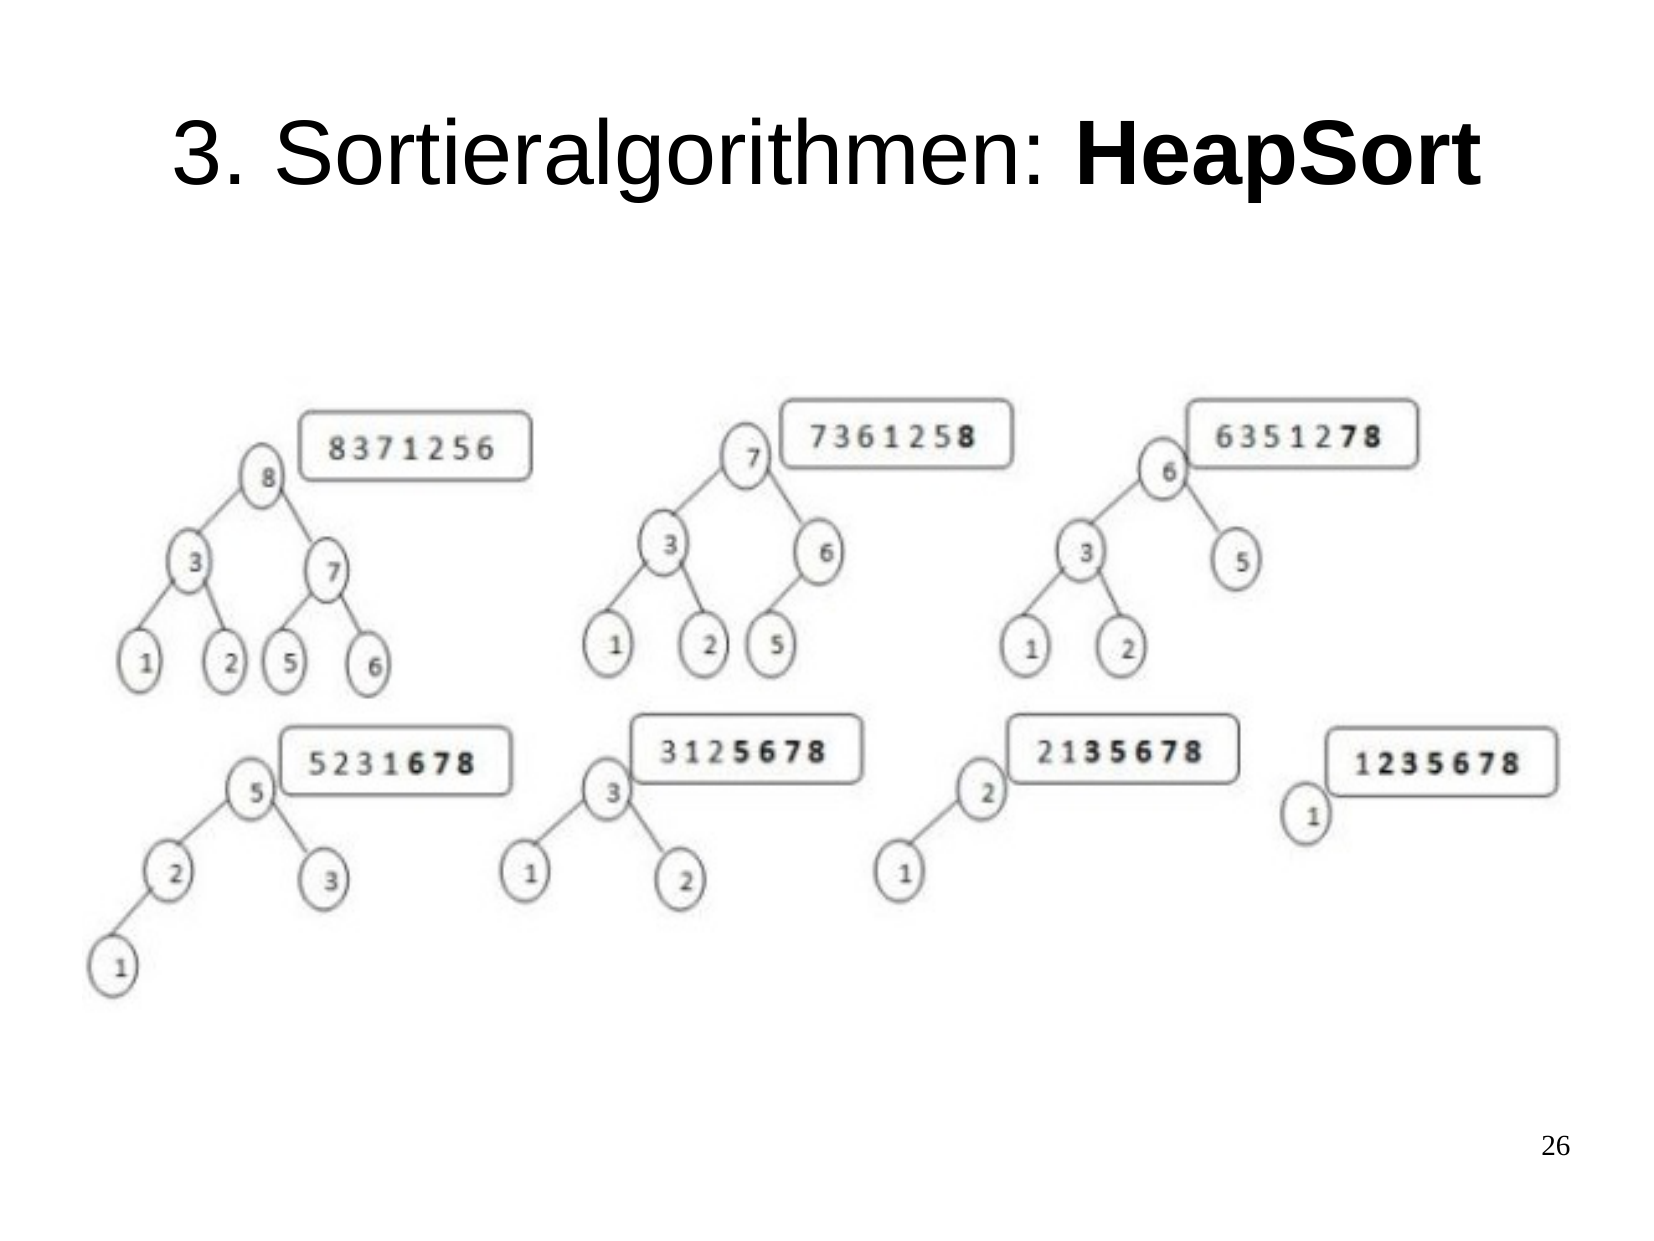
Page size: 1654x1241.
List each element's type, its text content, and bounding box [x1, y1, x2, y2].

picture [82, 376, 1571, 1022]
title 3. Sortieralgorithmen: HeapSort [82, 49, 1571, 257]
